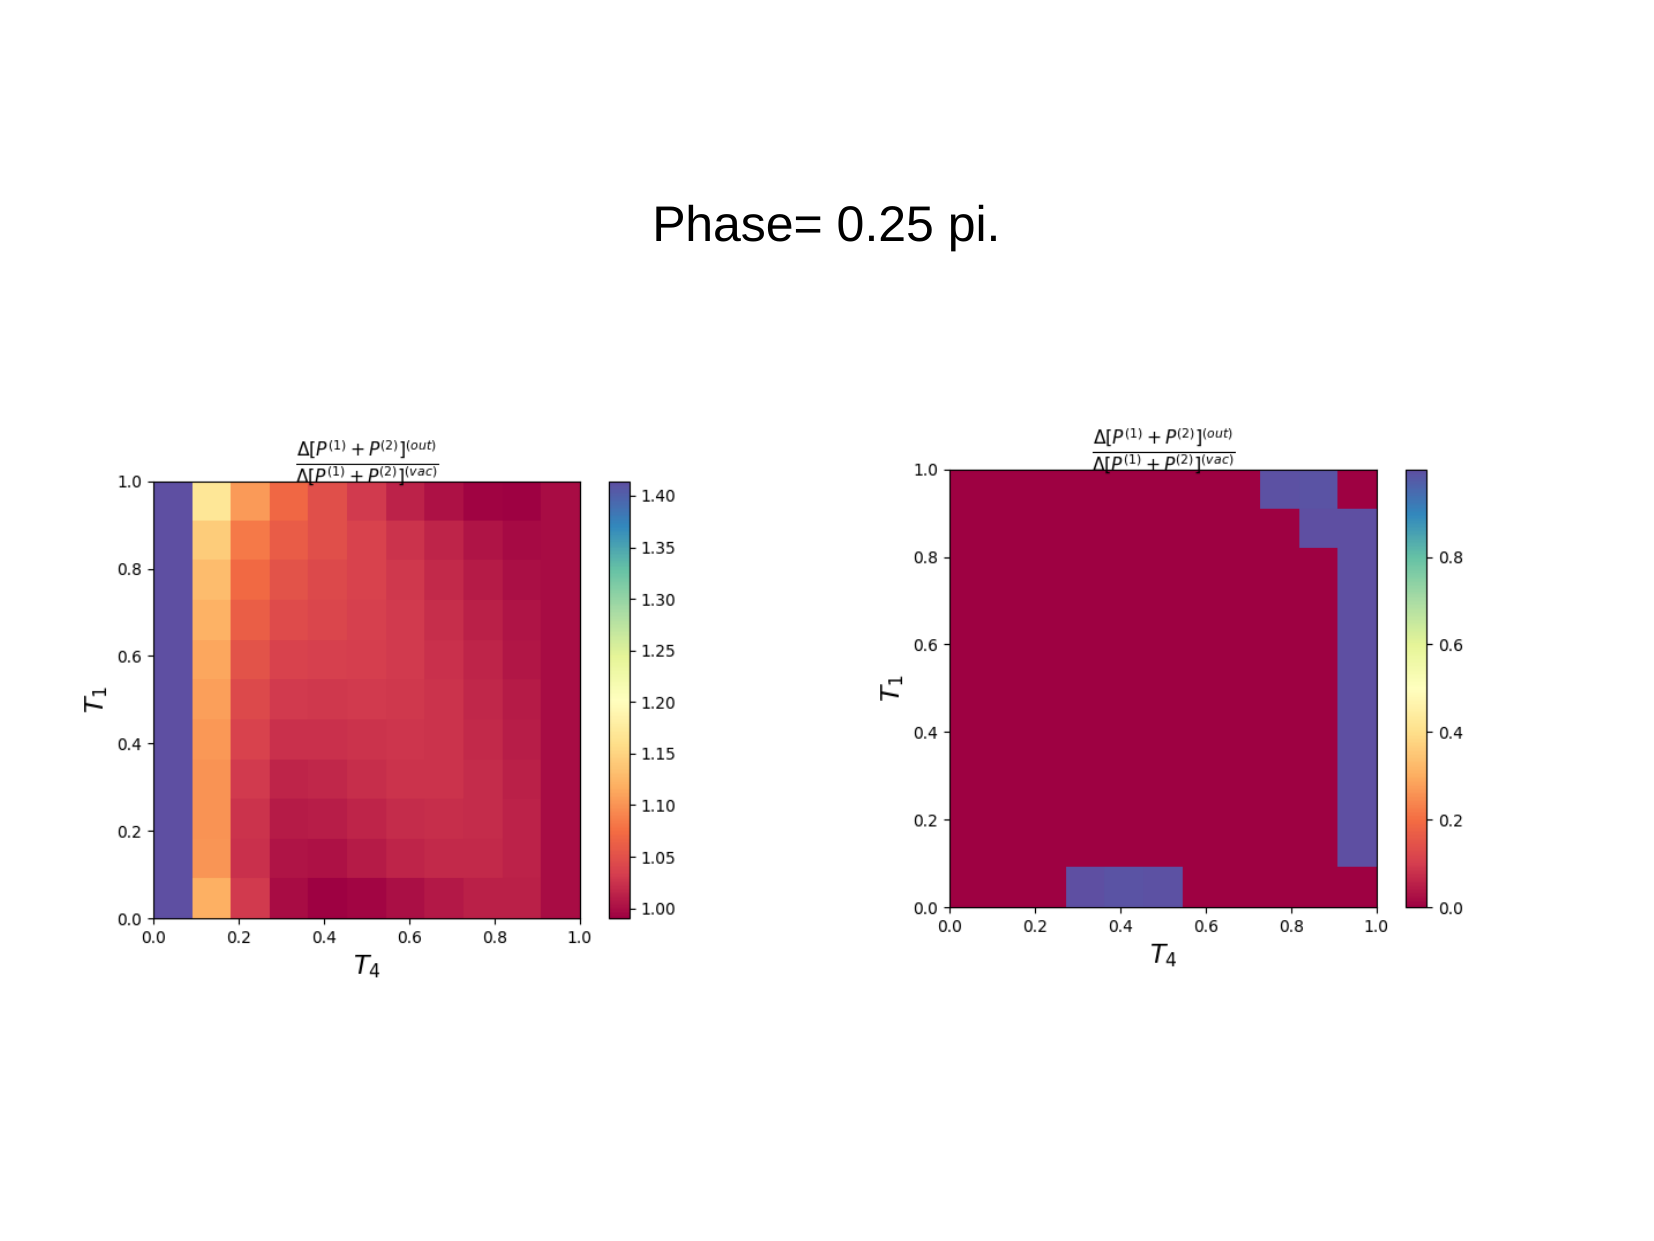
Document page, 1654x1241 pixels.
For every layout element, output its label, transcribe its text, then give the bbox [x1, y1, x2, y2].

picture [826, 401, 1565, 970]
title Phase= 0.25 pi. [578, 188, 1075, 260]
picture [30, 413, 768, 981]
